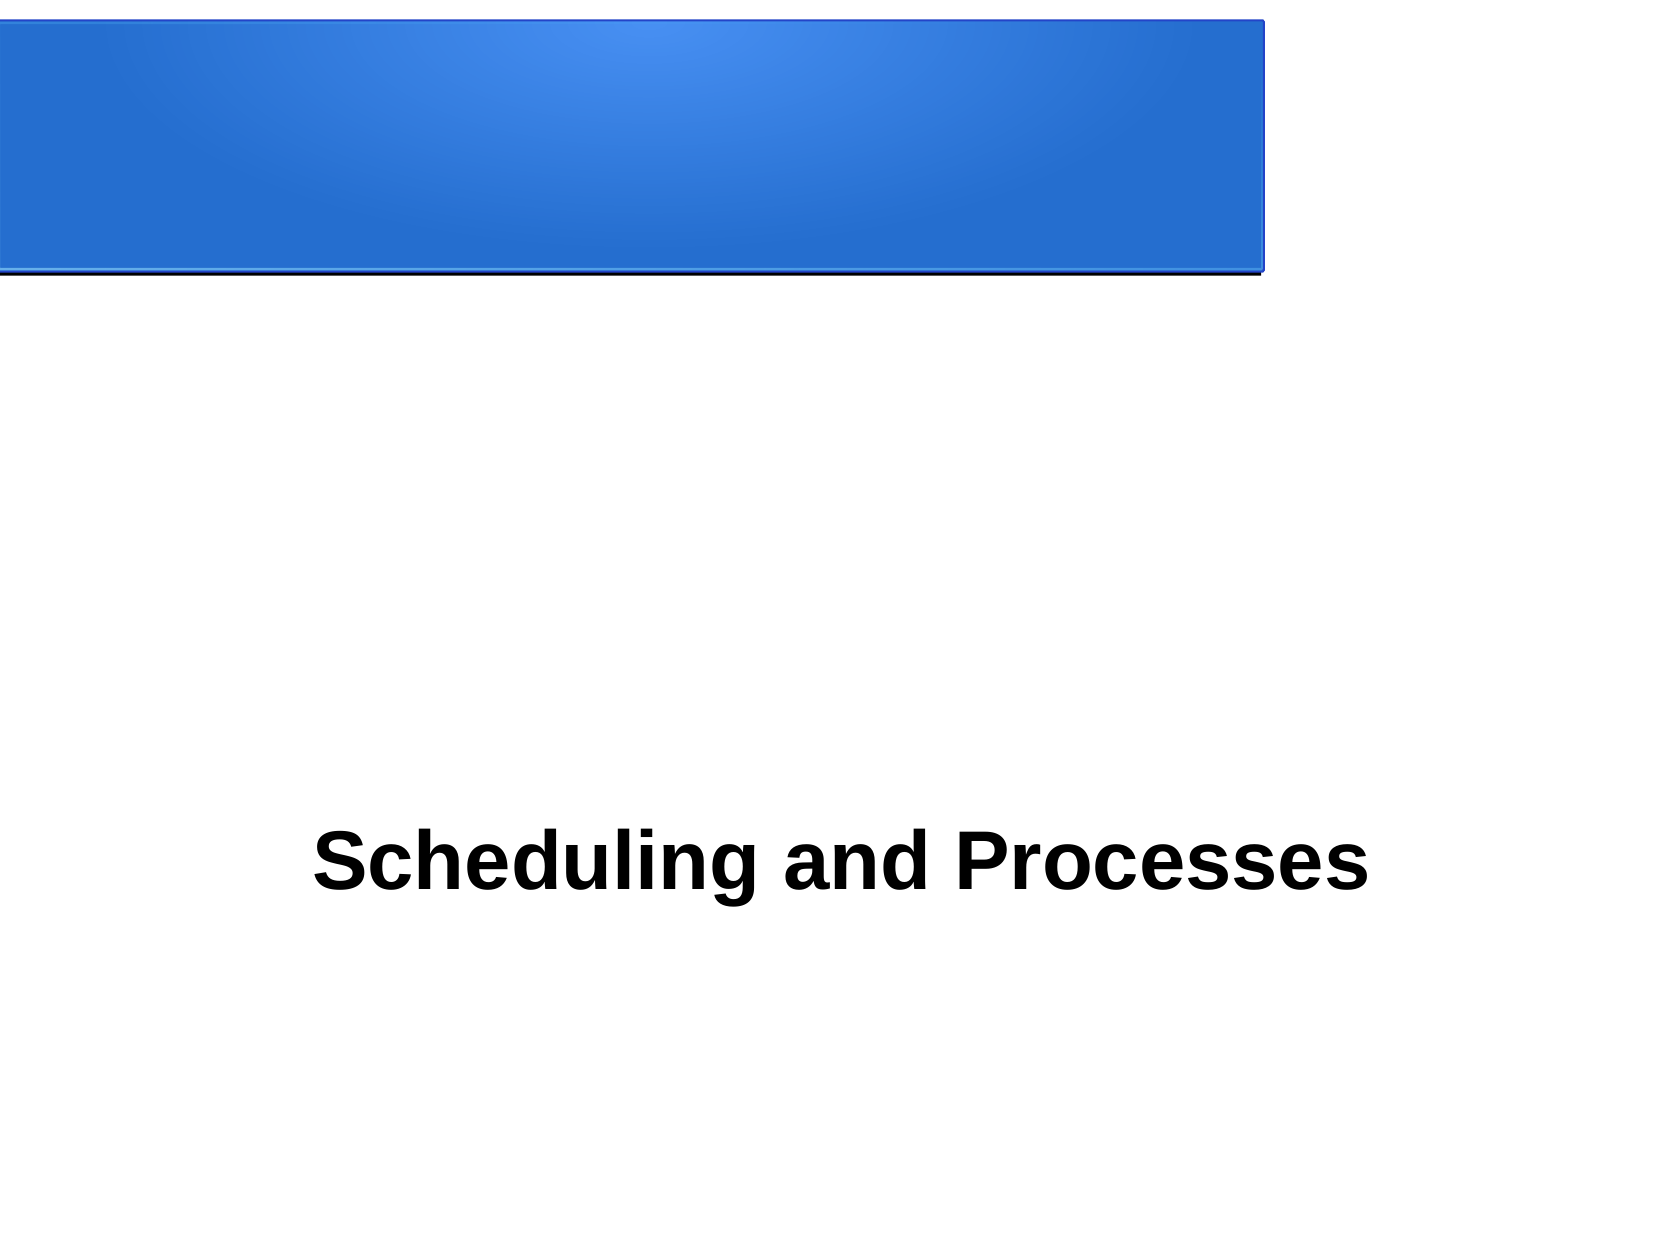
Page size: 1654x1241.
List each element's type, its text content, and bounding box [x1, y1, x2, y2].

subtitle Scheduling and Processes [248, 691, 1406, 1031]
title Scheduling and Processes [220, 151, 1447, 614]
